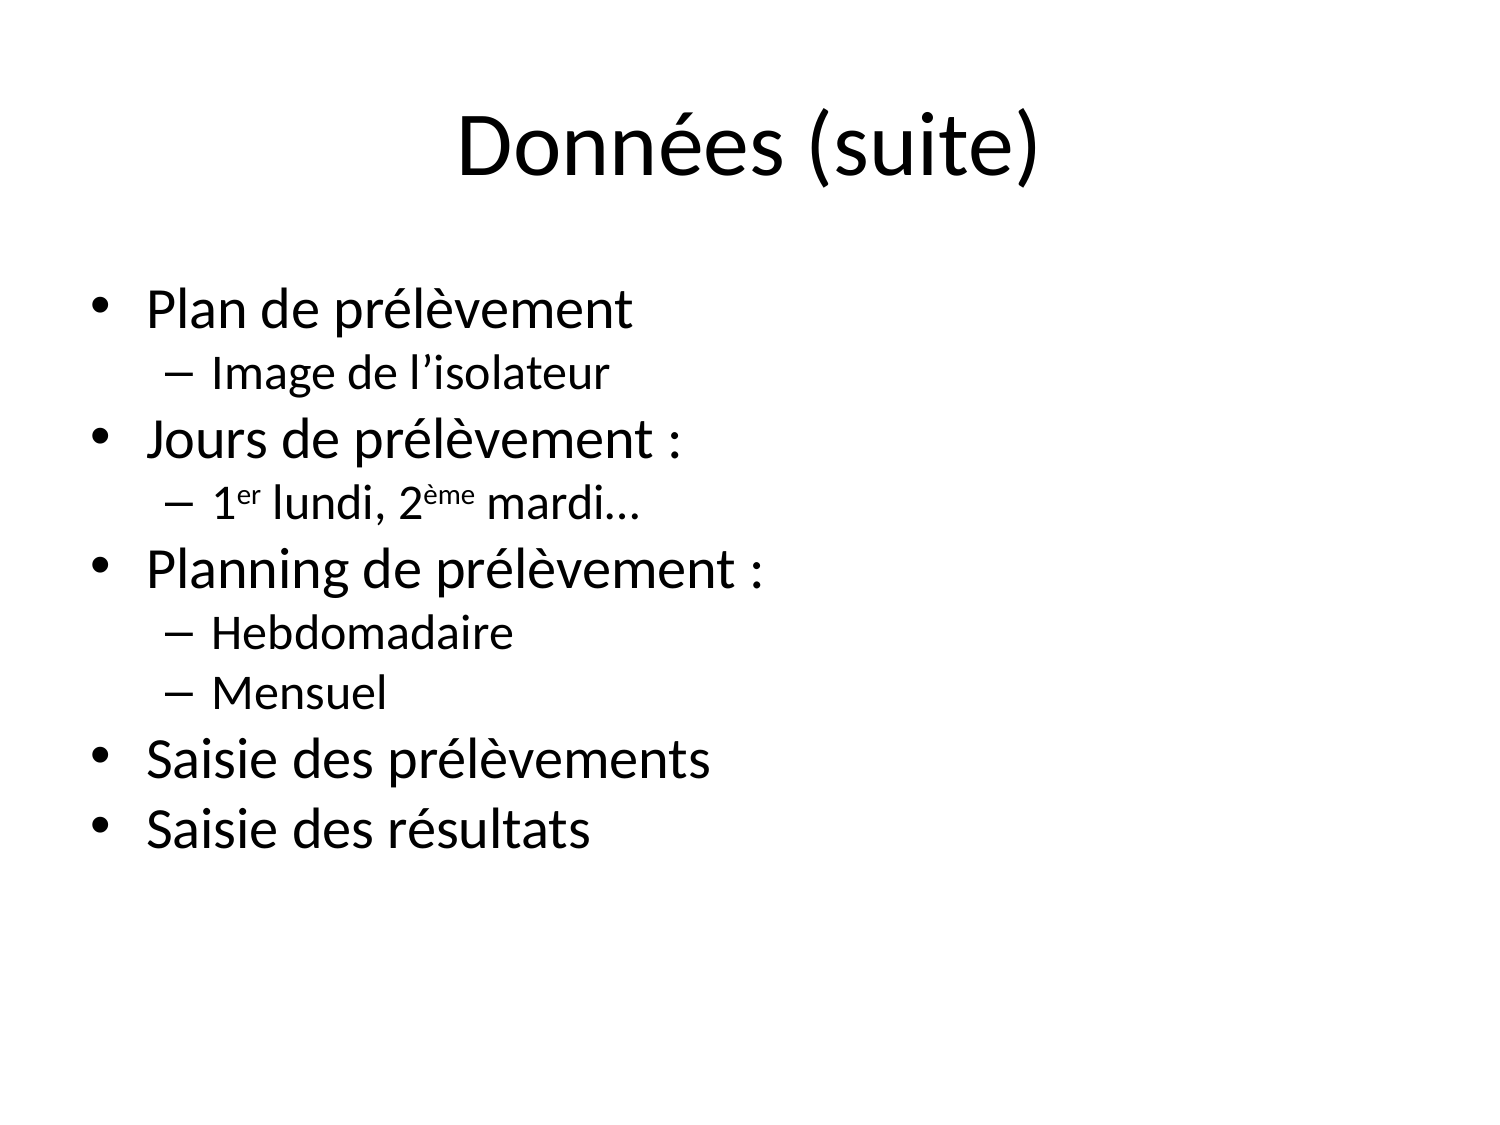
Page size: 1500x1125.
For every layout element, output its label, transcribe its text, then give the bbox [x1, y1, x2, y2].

text_box Plan de prélèvement Image de l’isolateur Jours de prélèvement : 1er lundi, 2ème mardi… Planning de prélèvement : Hebdomadaire Mensuel Saisie des prélèvements Saisie des résultats [74, 262, 1425, 1005]
text_box Données (suite) [74, 45, 1425, 233]
